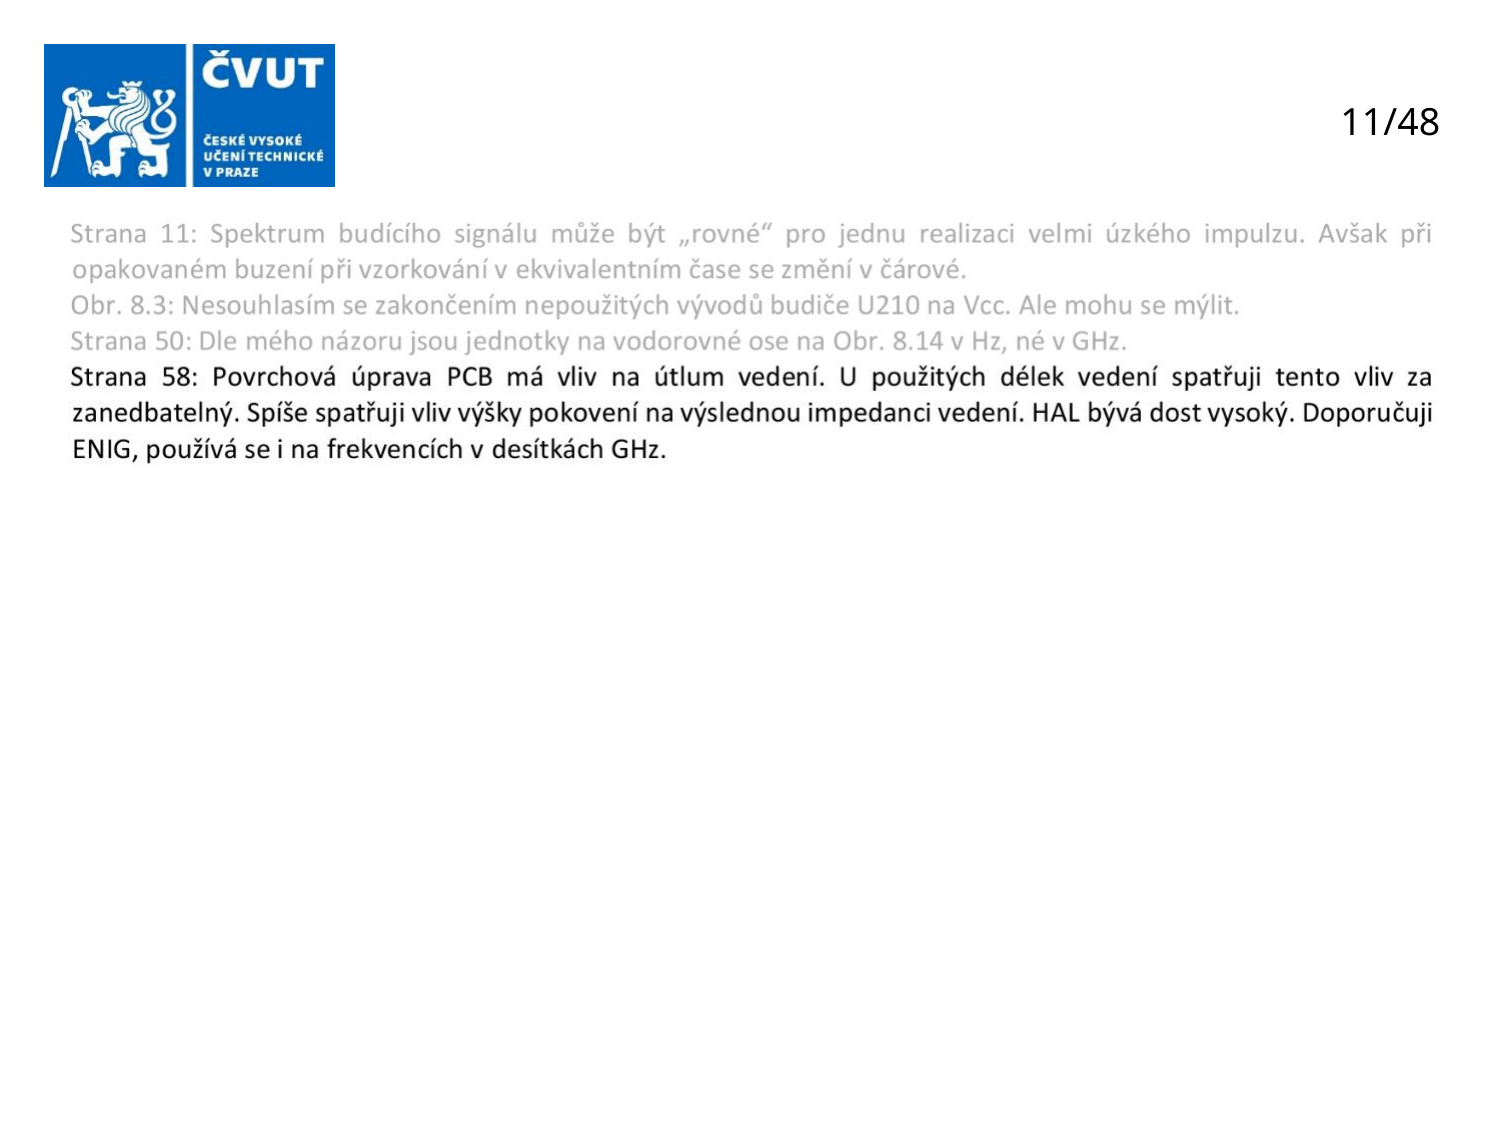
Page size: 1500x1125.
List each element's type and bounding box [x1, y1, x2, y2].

text_box [15, 216, 1486, 361]
picture [60, 361, 1441, 465]
picture [44, 44, 335, 187]
